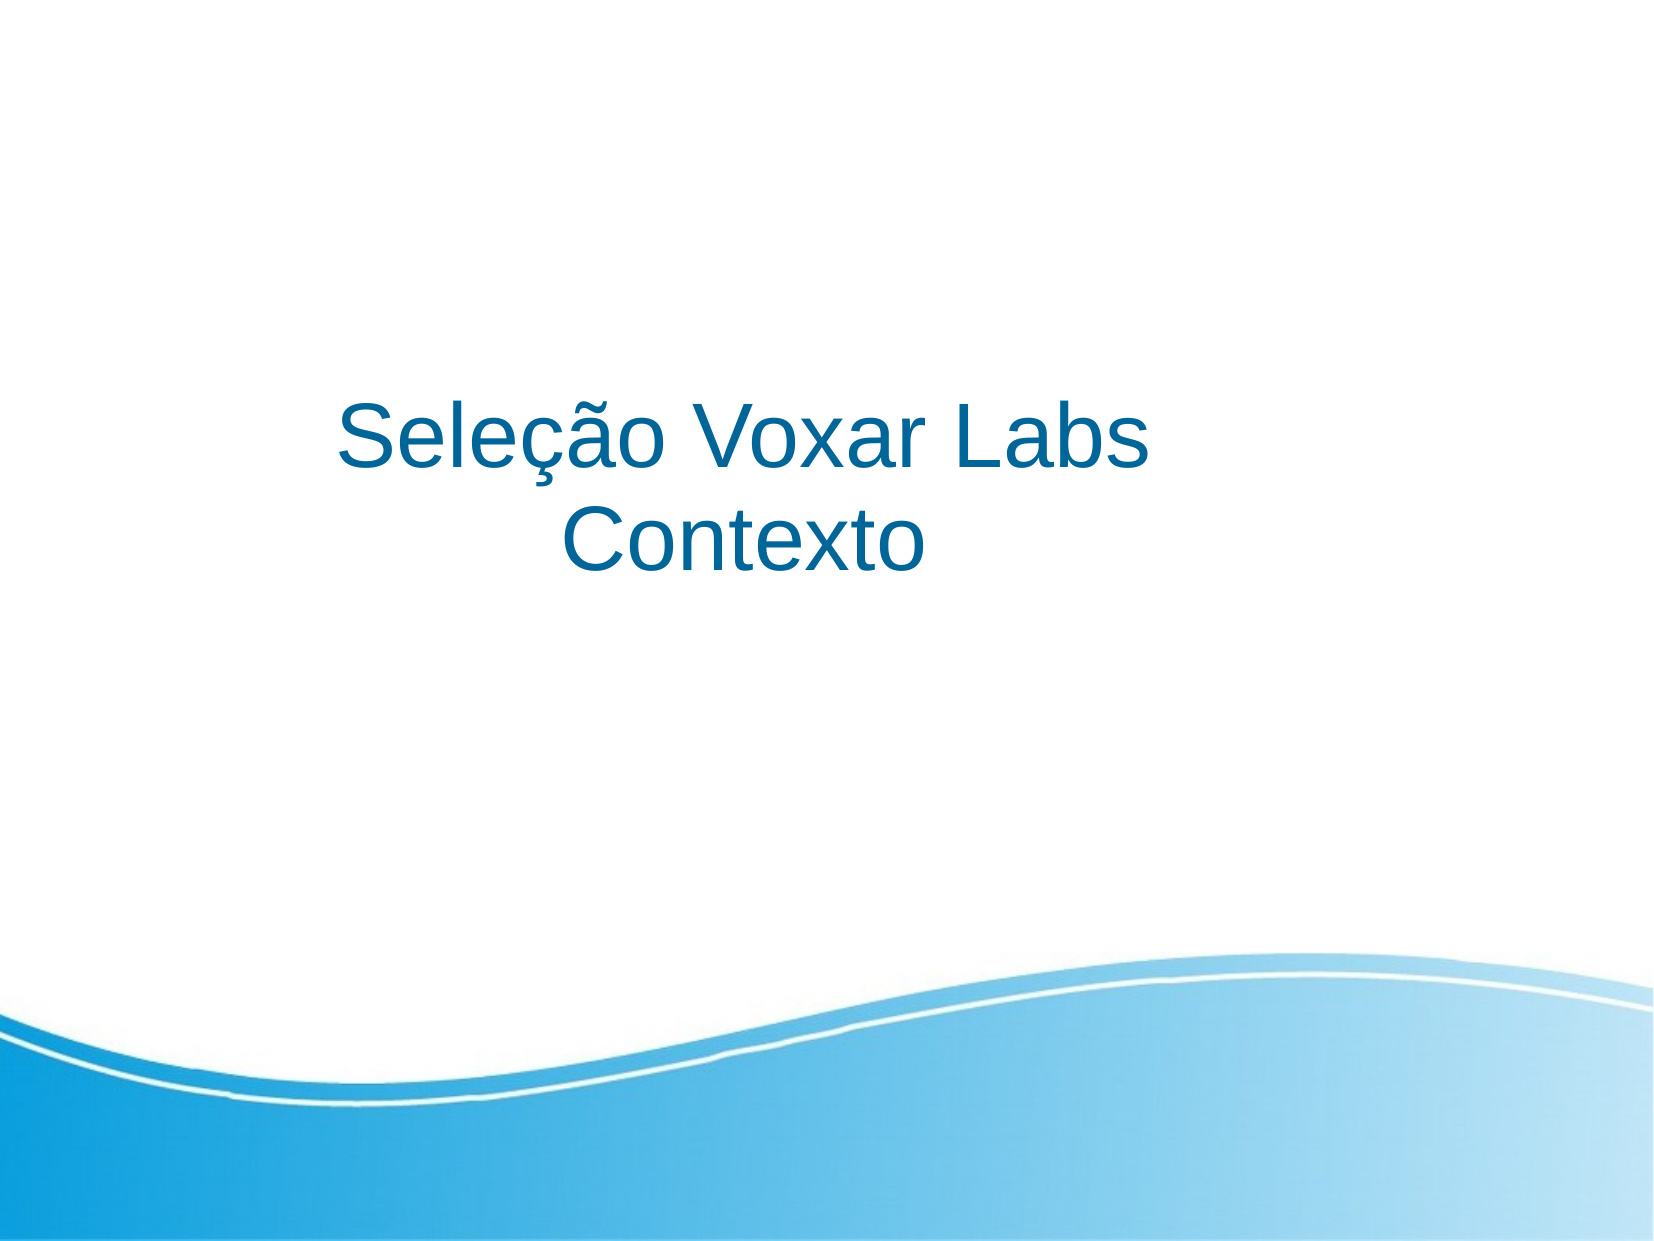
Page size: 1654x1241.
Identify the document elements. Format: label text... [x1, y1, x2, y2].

title Seleção Voxar Labs Contexto [0, 384, 1489, 592]
picture [0, 952, 1654, 1241]
